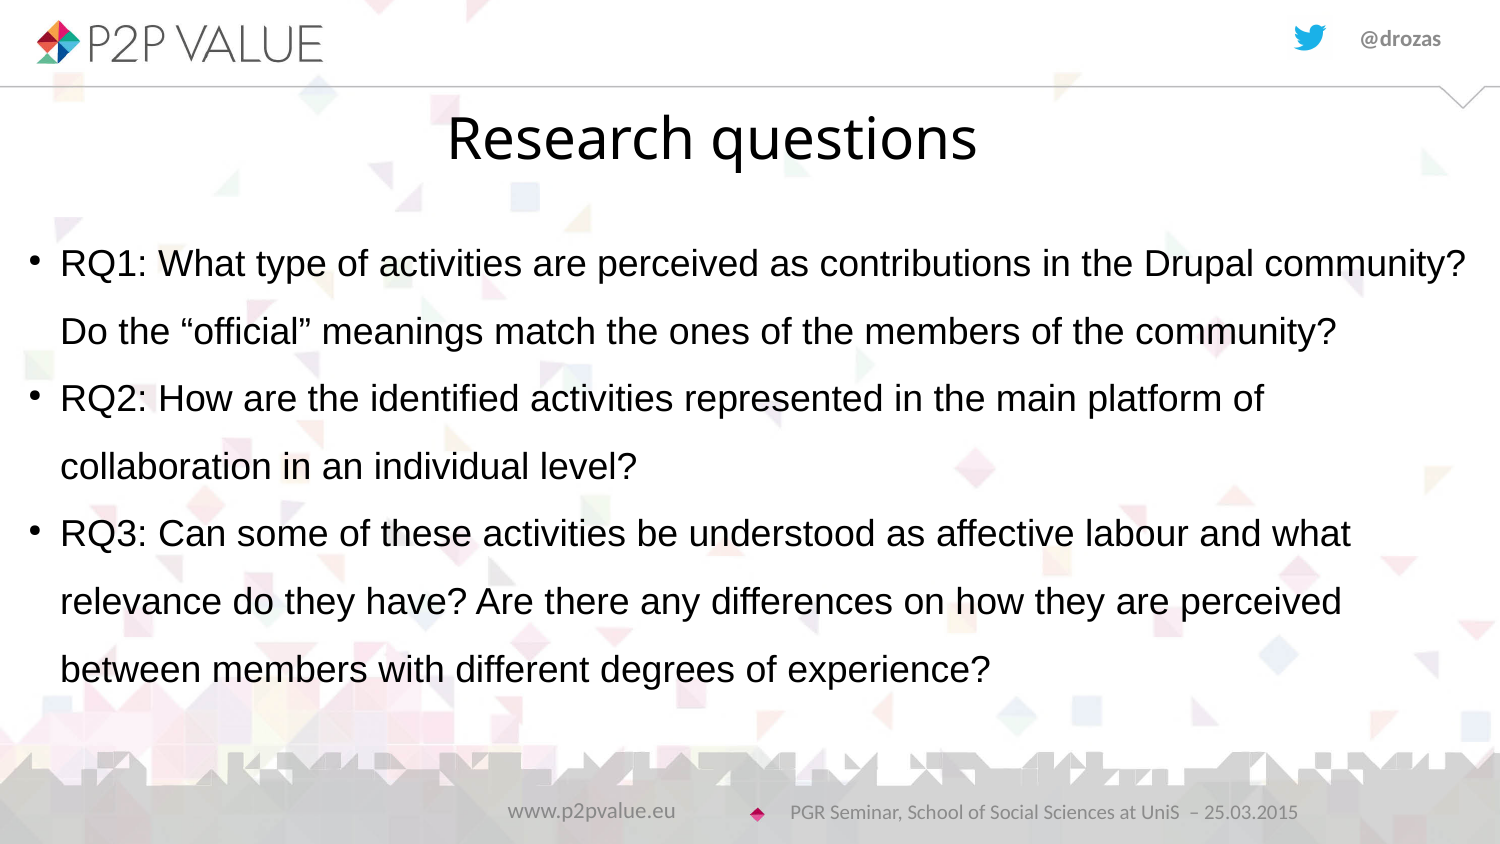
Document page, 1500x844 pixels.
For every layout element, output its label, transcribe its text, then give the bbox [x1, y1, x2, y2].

text_box PGR Seminar, School of Social Sciences at UniS – 25.03.2015 [777, 788, 1470, 834]
title Research questions [60, 92, 1366, 181]
picture [0, 0, 1500, 844]
subtitle RQ1: What type of activities are perceived as contributions in the Drupal community? Do the “official” meanings match the ones of the members of the community? RQ2: How are the identified activities represented in the main platform of collaboration in an individual level? RQ3: Can some of these activities be understood as affective labour and what relevance do they have? Are there any differences on how they are perceived between members with different degrees of experience? [15, 210, 1496, 766]
text_box www.p2pvalue.eu [501, 789, 720, 829]
text_box @drozas [1333, 15, 1455, 60]
